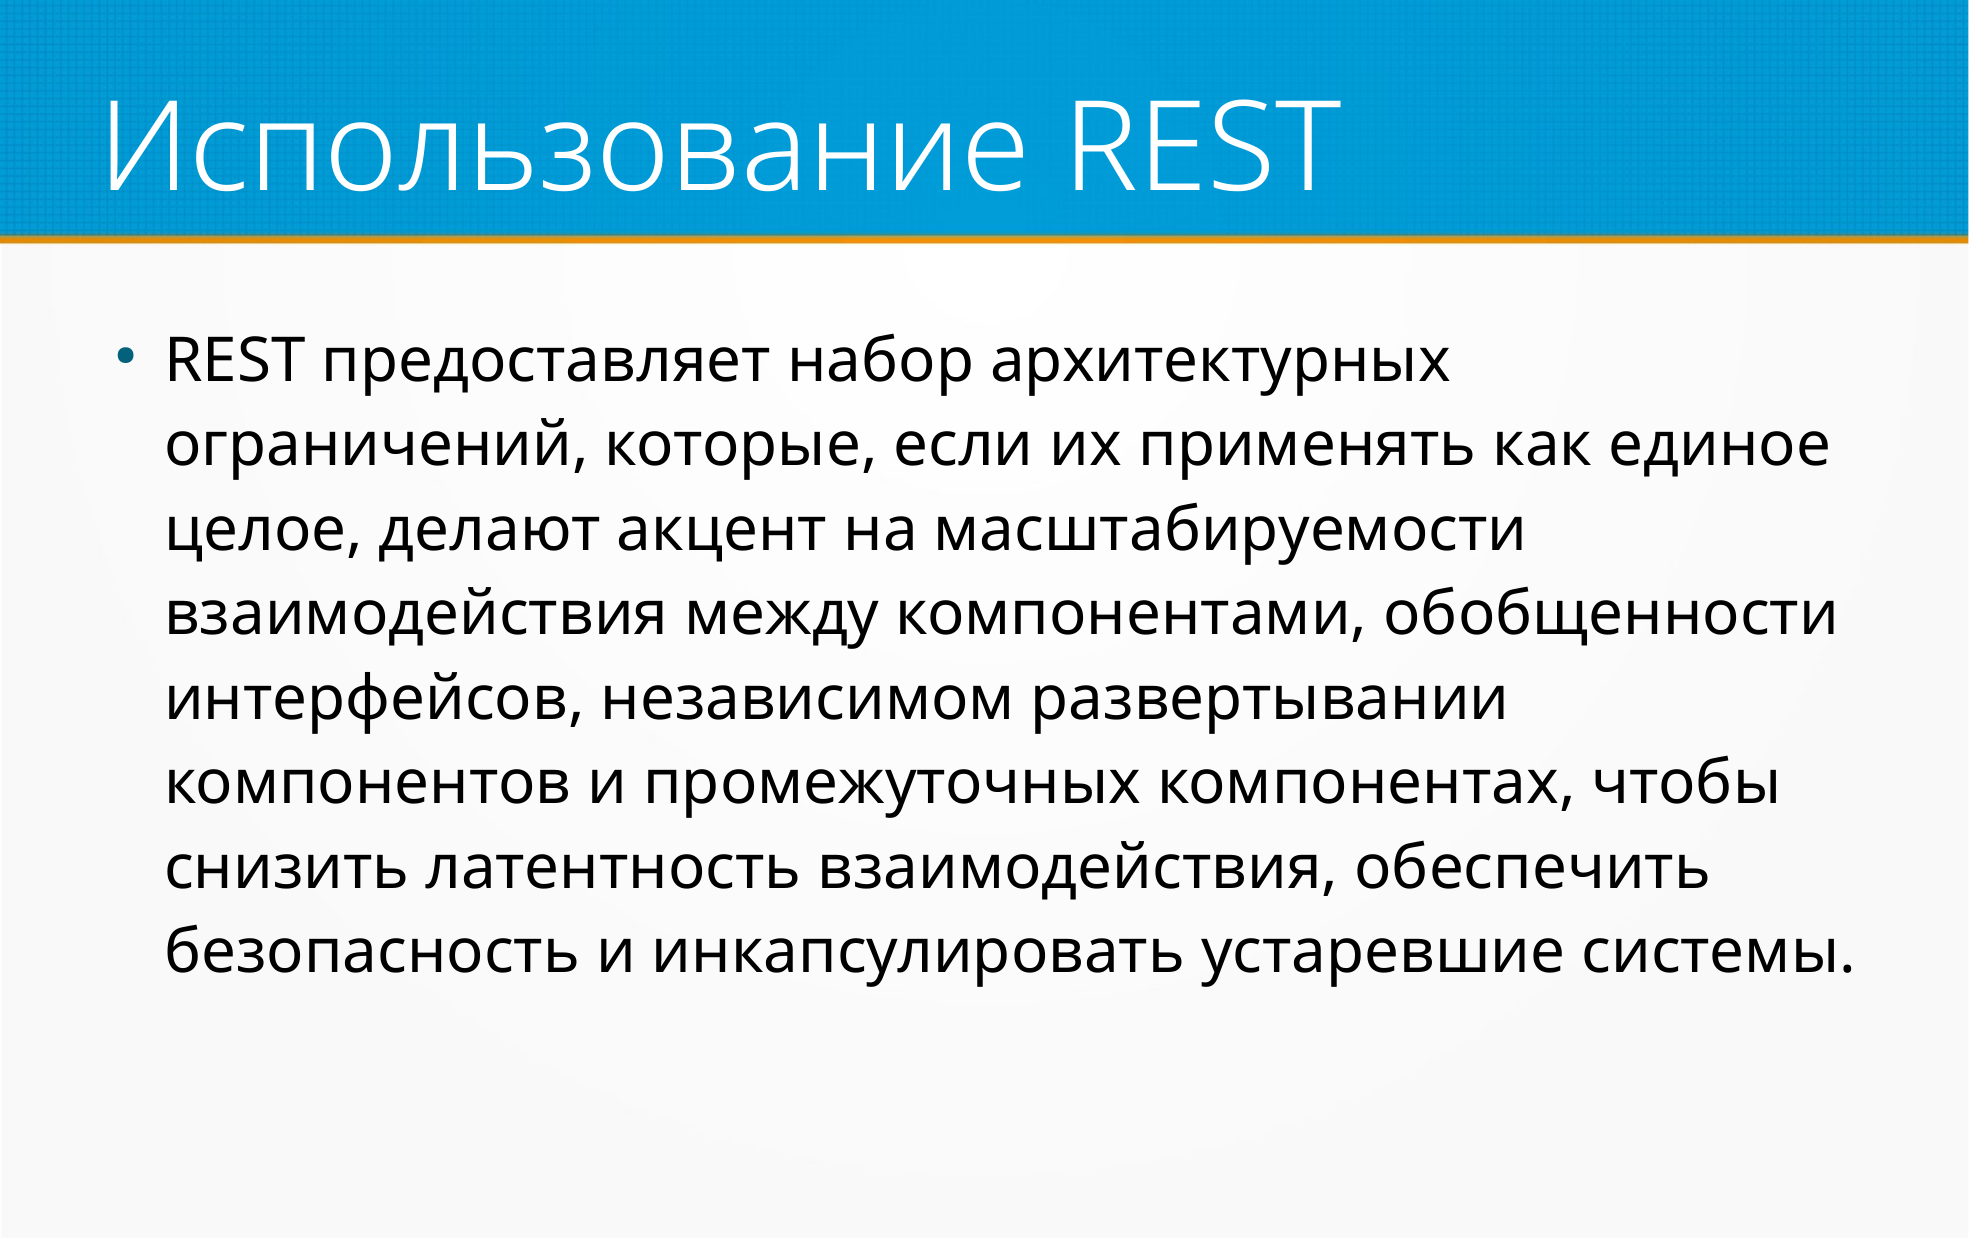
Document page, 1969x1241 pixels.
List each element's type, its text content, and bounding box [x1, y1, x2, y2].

title Использование REST [98, 19, 1870, 227]
picture [0, 233, 1969, 1241]
list REST предоставляет набор архитектурных ограничений, которые, если их применять как единое целое, делают акцент на масштабируемости взаимодействия между компонентами, обобщенности интерфейсов, независимом развертывании компонентов и промежуточных компонентах, чтобы снизить латентность взаимодействия, обеспечить безопасность и инкапсулировать устаревшие системы. [98, 315, 1861, 1081]
